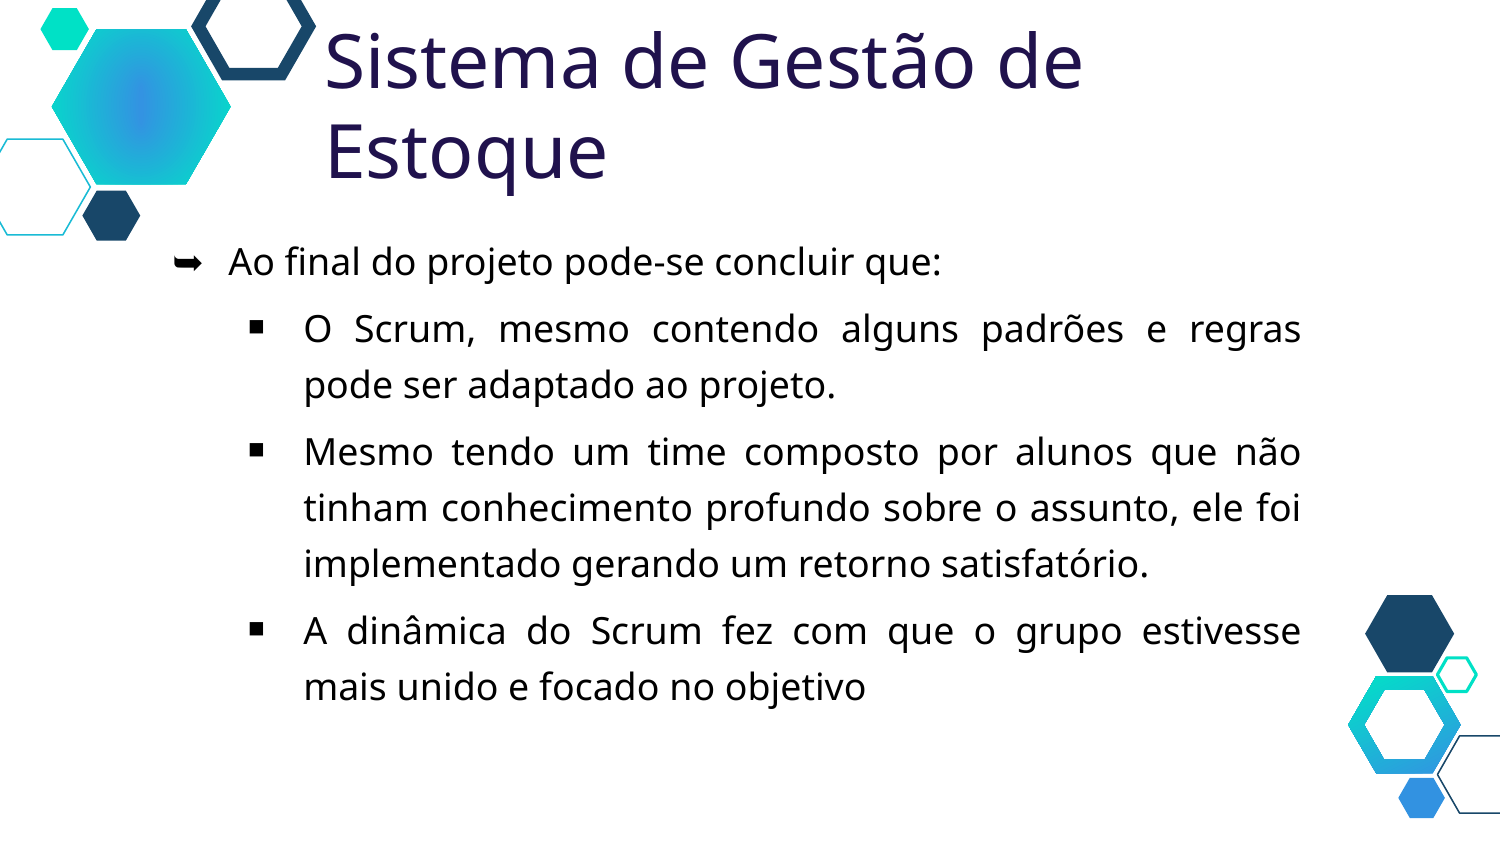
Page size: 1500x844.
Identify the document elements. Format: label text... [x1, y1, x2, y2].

title Sistema de Gestão de Estoque [309, 103, 1403, 209]
list Ao final do projeto pode-se concluir que: O Scrum, mesmo contendo alguns padrões e regras pode ser adaptado ao projeto. Mesmo tendo um time composto por alunos que não tinham conhecimento profundo sobre o assunto, ele foi implementado gerando um retorno satisfatório. A dinâmica do Scrum fez com que o grupo estivesse mais unido e focado no objetivo [138, 212, 1318, 750]
